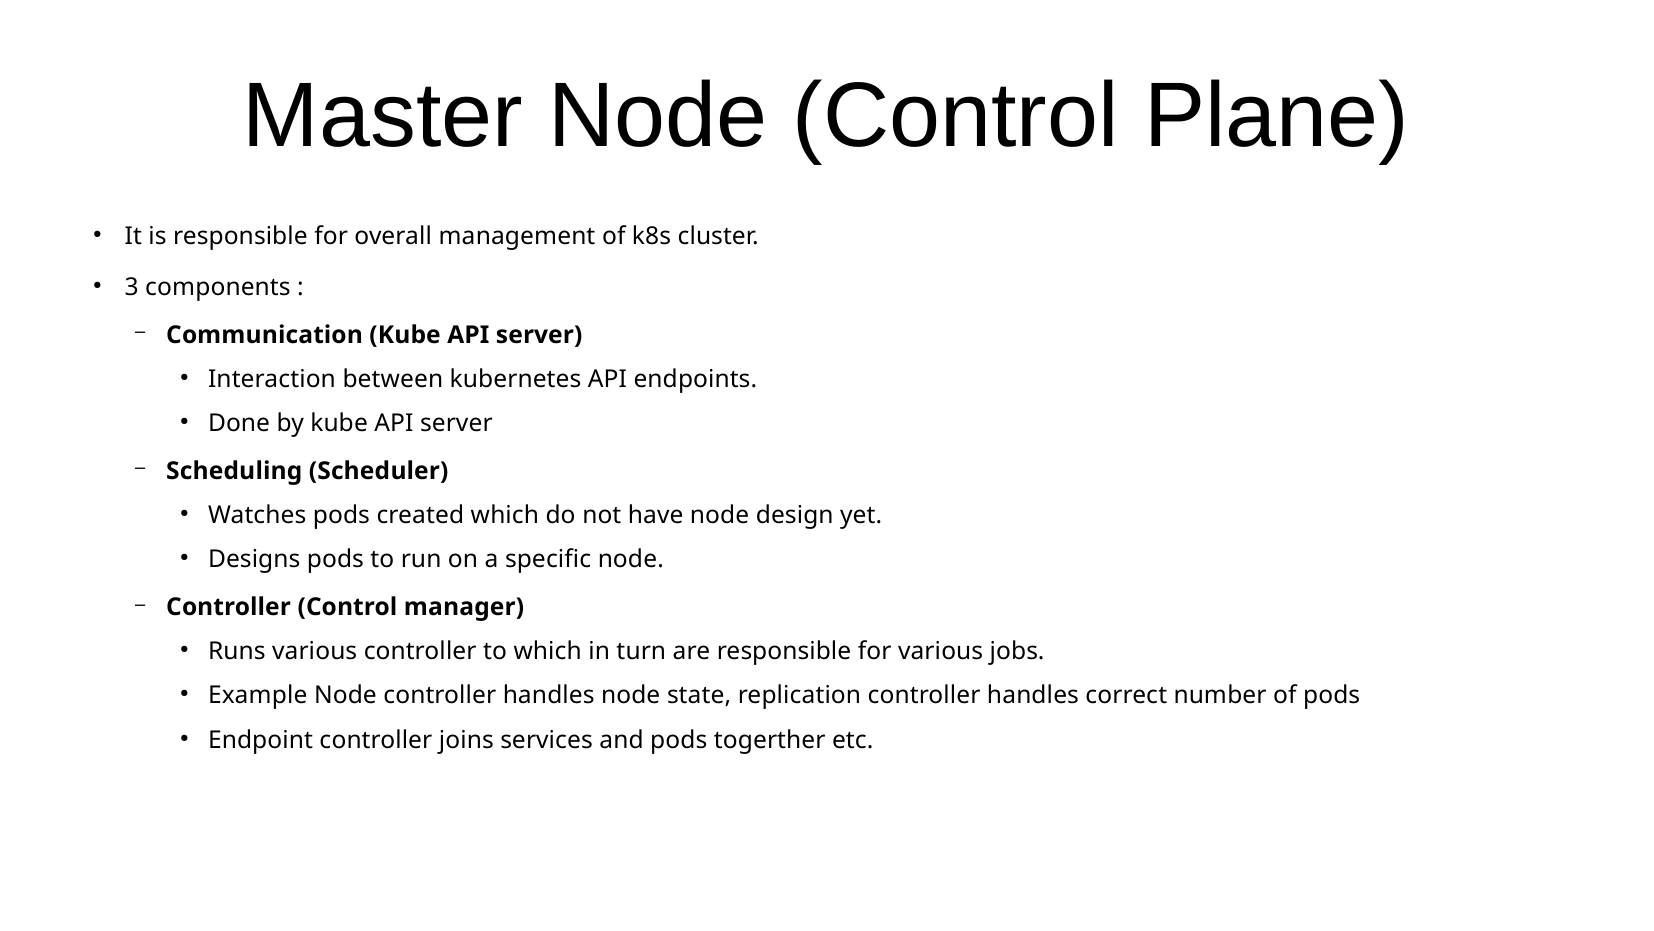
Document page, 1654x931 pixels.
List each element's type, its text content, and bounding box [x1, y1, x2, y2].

title Master Node (Control Plane) [82, 37, 1571, 193]
list It is responsible for overall management of k8s cluster. 3 components : Communication (Kube API server) Interaction between kubernetes API endpoints. Done by kube API server Scheduling (Scheduler) Watches pods created which do not have node design yet. Designs pods to run on a specific node. Controller (Control manager) Runs various controller to which in turn are responsible for various jobs. Example Node controller handles node state, replication controller handles correct number of pods Endpoint controller joins services and pods togerther etc. [82, 217, 1571, 758]
